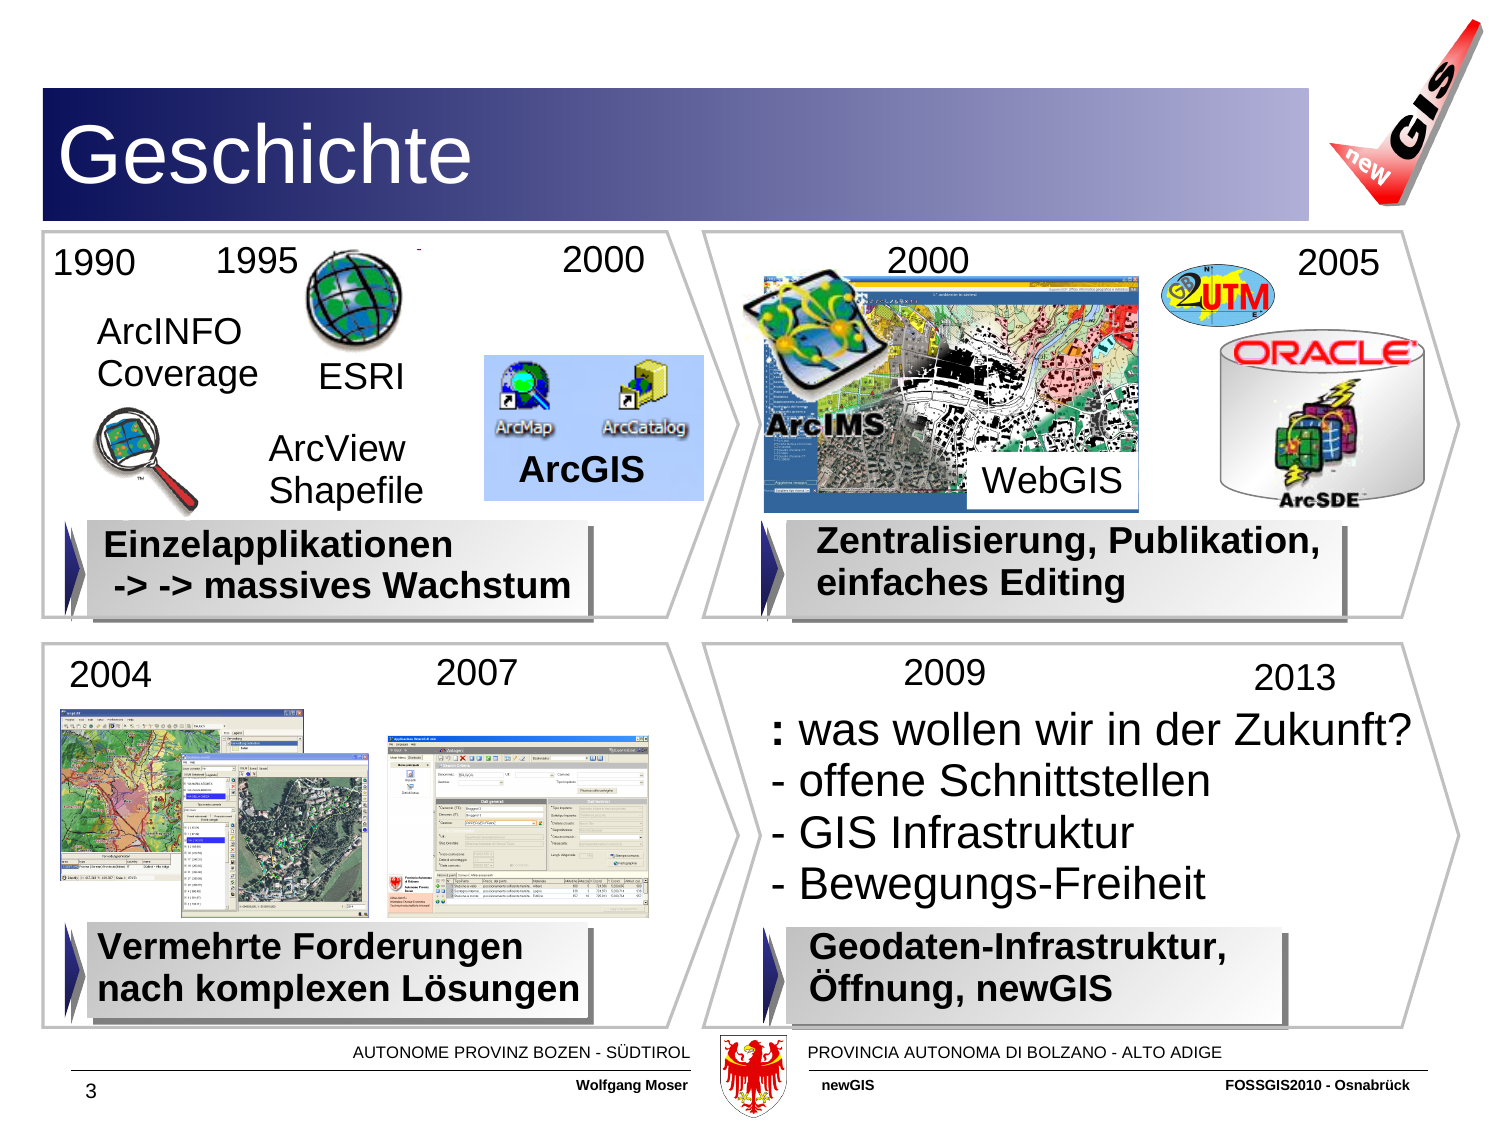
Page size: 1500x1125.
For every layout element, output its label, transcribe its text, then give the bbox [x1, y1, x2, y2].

text_box 1995 [200, 231, 314, 290]
text_box [1220, 354, 1424, 500]
text_box 1990 [37, 233, 151, 291]
text_box Geodaten-Infrastruktur, Öffnung, newGIS [793, 917, 1243, 1018]
text_box WebGIS [966, 451, 1139, 510]
picture [60, 709, 369, 918]
picture [82, 407, 202, 521]
text_box [763, 927, 779, 1024]
text_box [761, 520, 778, 615]
text_box 2000 [547, 230, 661, 289]
text_box Zentralisierung, Publikation, einfaches Editing [801, 511, 1337, 612]
text_box ESRI [303, 347, 421, 406]
picture [742, 269, 1139, 513]
text_box Einzelapplikationen -> -> massives Wachstum [88, 515, 588, 615]
text_box [64, 922, 80, 1018]
text_box Vermehrte Forderungen nach komplexen Lösungen [82, 917, 609, 1018]
text_box [786, 520, 1342, 615]
text_box 2009 [888, 643, 1002, 696]
picture [1328, 18, 1485, 207]
text_box ArcGIS [503, 441, 661, 499]
picture [1234, 340, 1418, 366]
picture [1161, 264, 1275, 327]
text_box [786, 927, 1282, 1024]
text_box [64, 520, 80, 615]
text_box : was wollen wir in der Zukunft? - offene Schnittstellen - GIS Infrastruktur - Bewegungs-Freiheit [755, 696, 1428, 917]
text_box ArcINFO Coverage [82, 302, 274, 402]
picture [1274, 378, 1367, 508]
text_box 2007 [421, 643, 534, 702]
text_box ArcView Shapefile [253, 420, 440, 515]
text_box 2005 [1282, 233, 1396, 291]
picture [296, 249, 422, 356]
picture [484, 355, 704, 502]
text_box Geschichte [42, 88, 1309, 221]
text_box 2004 [54, 645, 168, 703]
text_box 2000 [872, 231, 985, 276]
picture [387, 735, 649, 918]
picture [720, 1035, 787, 1118]
text_box 2013 [1238, 648, 1352, 696]
